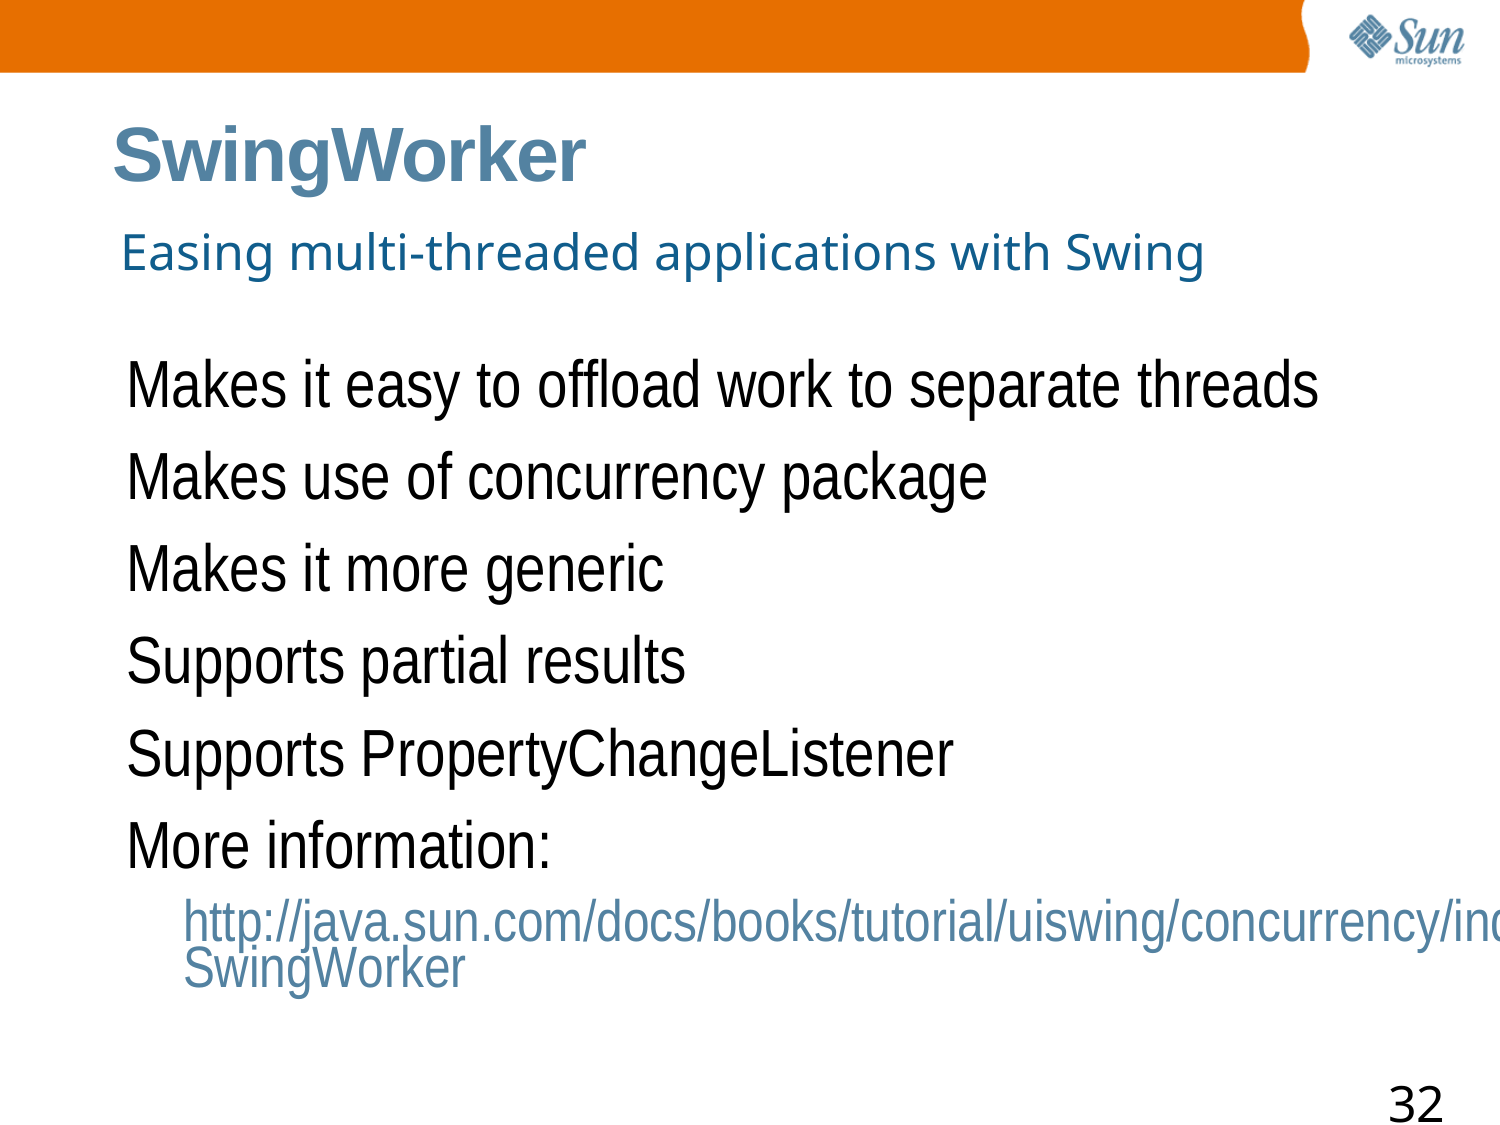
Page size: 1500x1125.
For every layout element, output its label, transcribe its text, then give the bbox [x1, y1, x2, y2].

text_box Easing multi-threaded applications with Swing [113, 209, 1389, 342]
list Makes it easy to offload work to separate threads Makes use of concurrency package Makes it more generic Supports partial results Supports PropertyChangeListener More information: http://java.sun.com/docs/books/tutorial/uiswing/concurrency/index.html#SwingWorker [106, 354, 1500, 1014]
picture [0, 0, 1500, 75]
title SwingWorker [112, 119, 1417, 270]
